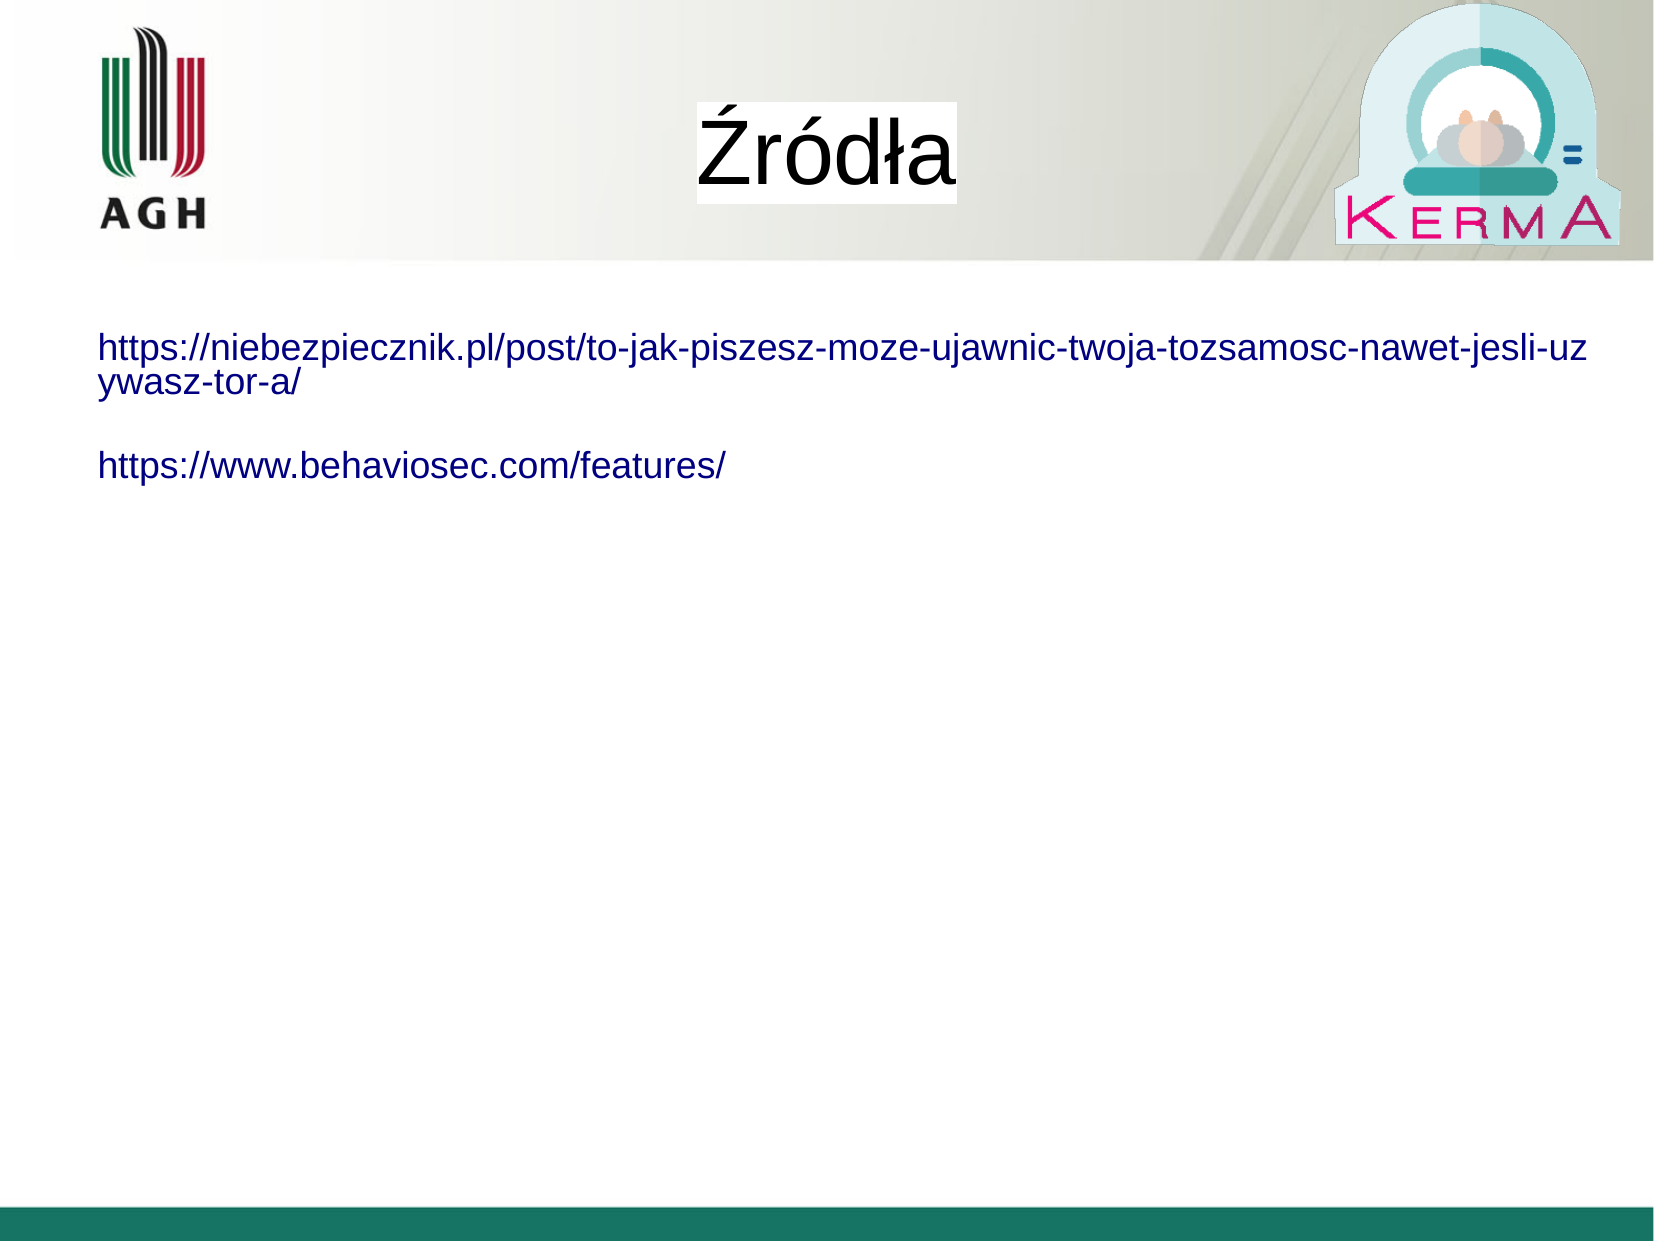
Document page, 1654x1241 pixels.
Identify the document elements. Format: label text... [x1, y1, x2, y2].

text_box https://niebezpiecznik.pl/post/to-jak-piszesz-moze-ujawnic-twoja-tozsamosc-nawet-jesli-uzywasz-tor-a/ https://www.behaviosec.com/features/ [82, 318, 1619, 520]
title Źródła [82, 49, 1305, 257]
picture [0, 0, 1654, 1241]
